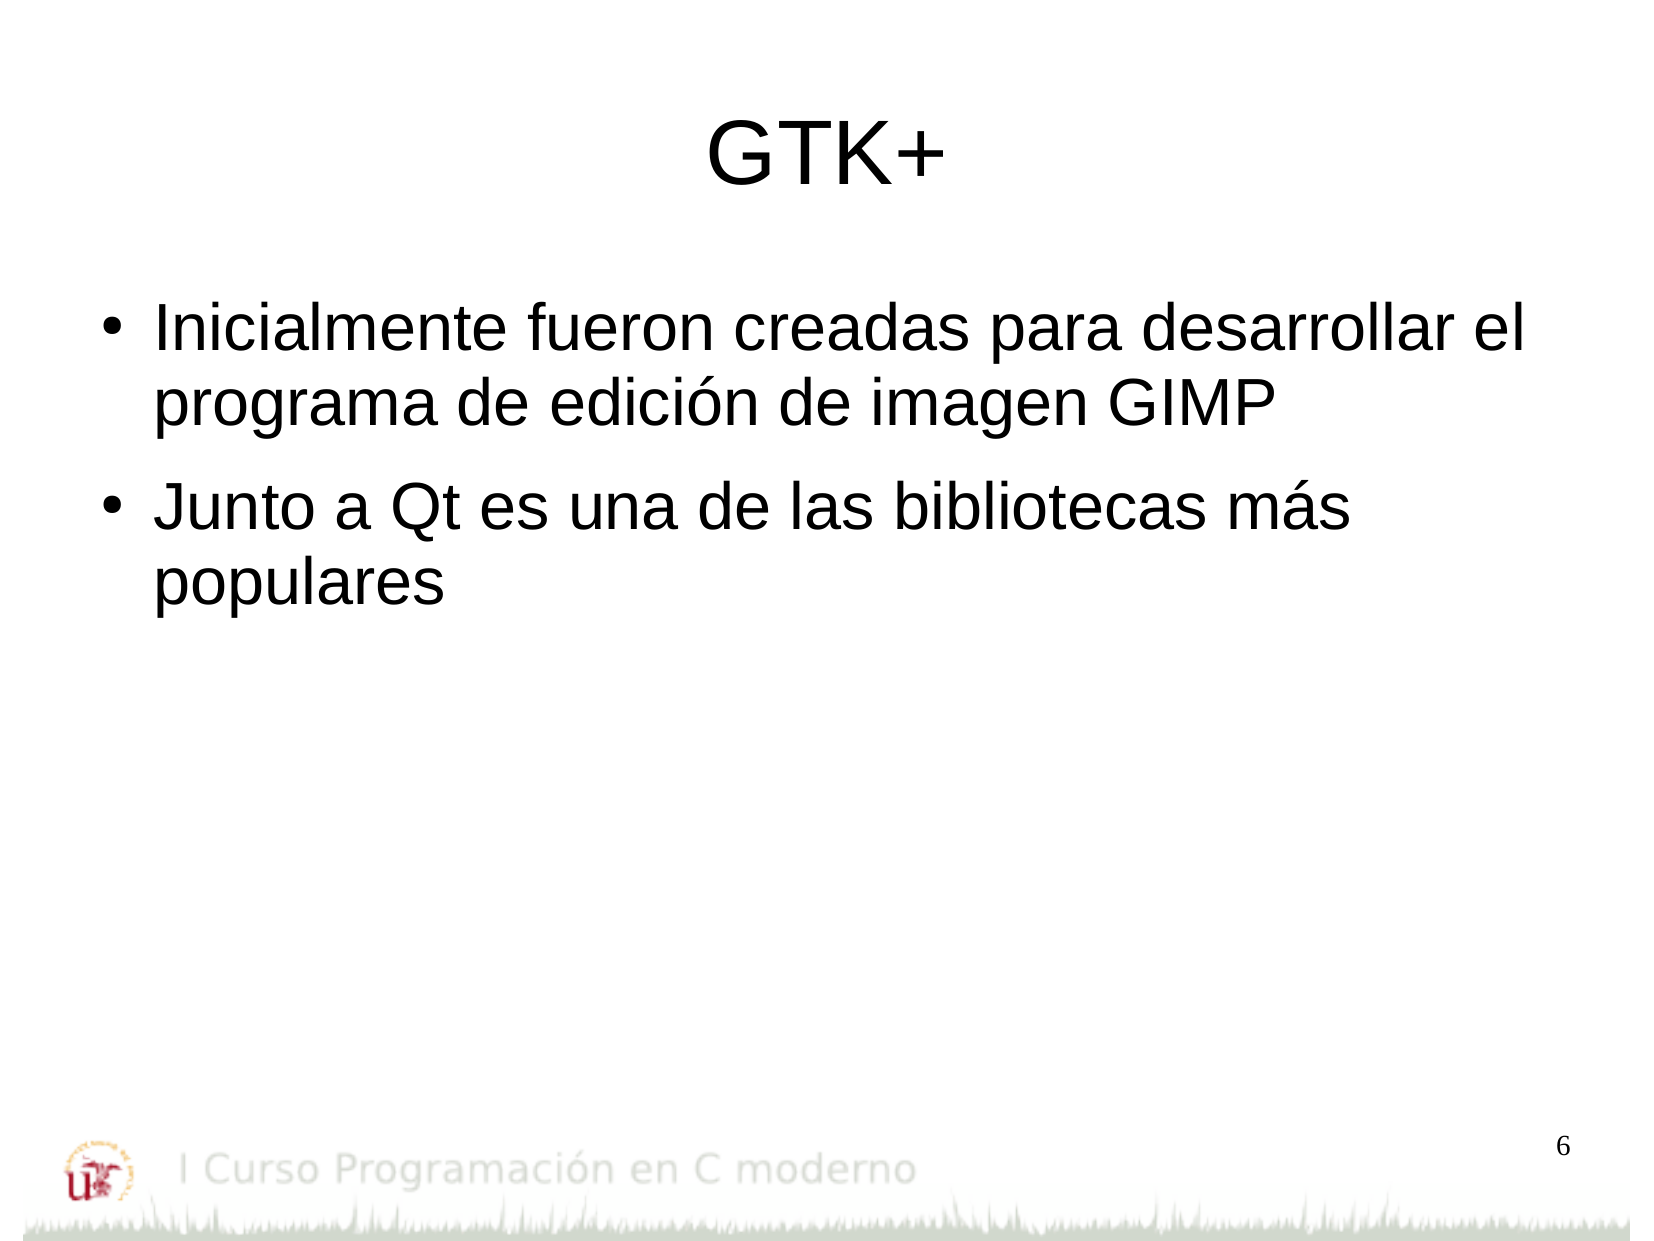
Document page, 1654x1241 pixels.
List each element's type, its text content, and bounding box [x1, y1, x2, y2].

title GTK+ [82, 49, 1571, 257]
list Inicialmente fueron creadas para desarrollar el programa de edición de imagen GIMP Junto a Qt es una de las bibliotecas más populares [82, 290, 1538, 1010]
picture [23, 1136, 1630, 1241]
